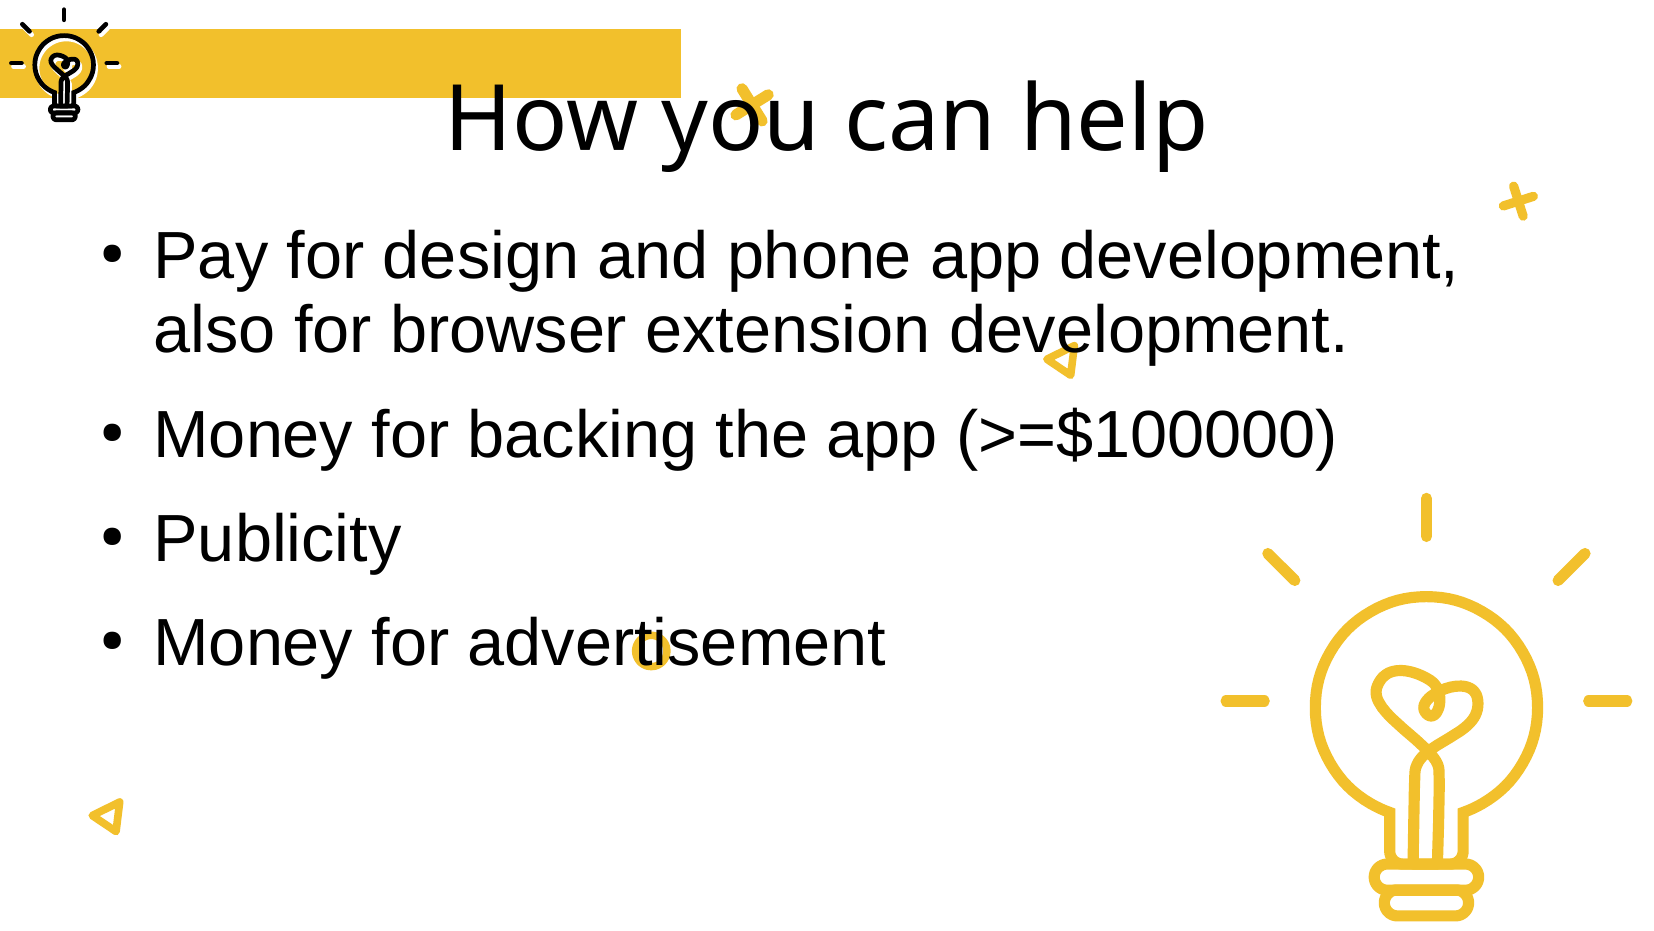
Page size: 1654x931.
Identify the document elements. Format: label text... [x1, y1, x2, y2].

list Pay for design and phone app development, also for browser extension development. Money for backing the app (>=$100000) Publicity Money for advertisement [82, 217, 1571, 758]
title How you can help [82, 37, 1571, 193]
